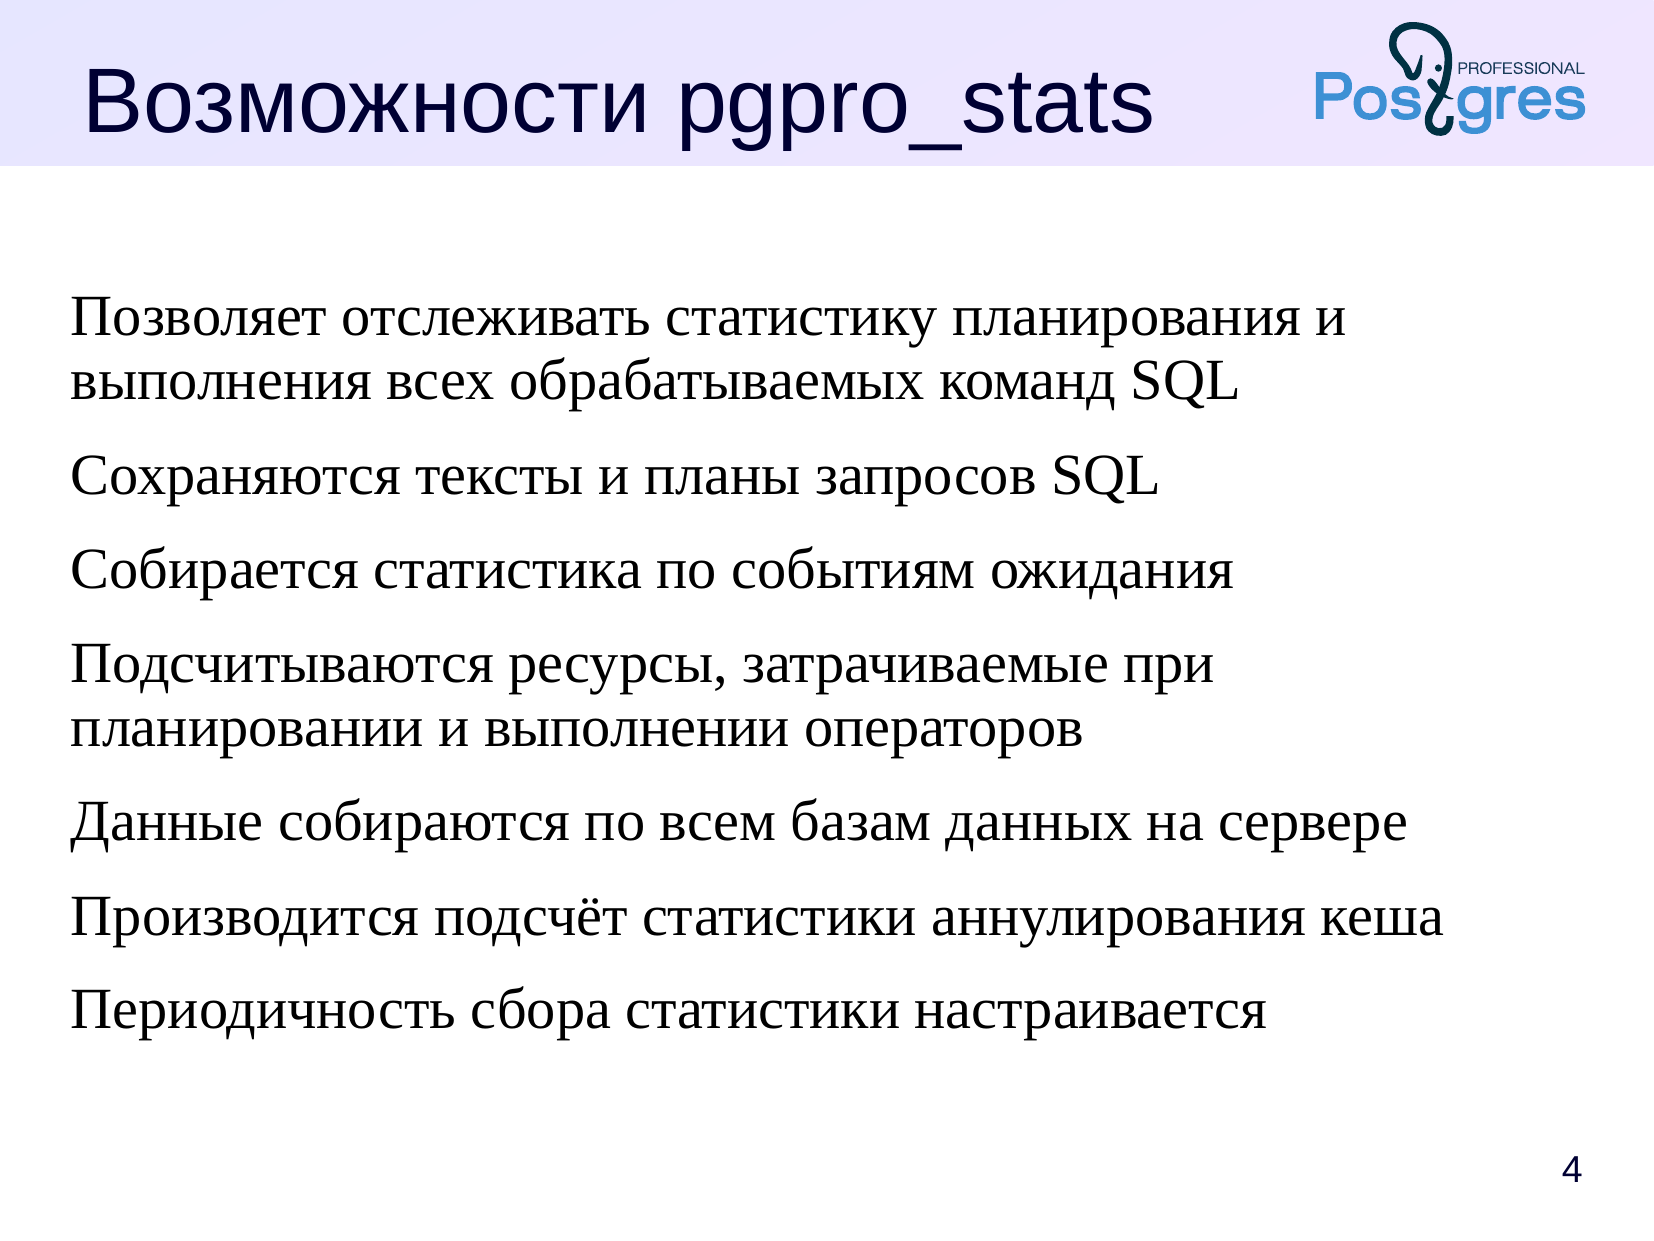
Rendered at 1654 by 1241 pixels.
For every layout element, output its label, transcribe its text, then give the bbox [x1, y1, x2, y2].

title Возможности pgpro_stats [82, 49, 1252, 153]
list Позволяет отслеживать статистику планирования и выполнения всех обрабатываемых команд SQL Сохраняются тексты и планы запросов SQL Собирается статистика по событиям ожидания Подсчитываются ресурсы, затрачиваемые при планировании и выполнении операторов Данные собираются по всем базам данных на сервере Производится подсчёт статистики аннулирования кеша Периодичность сбора статистики настраивается [70, 283, 1583, 1134]
